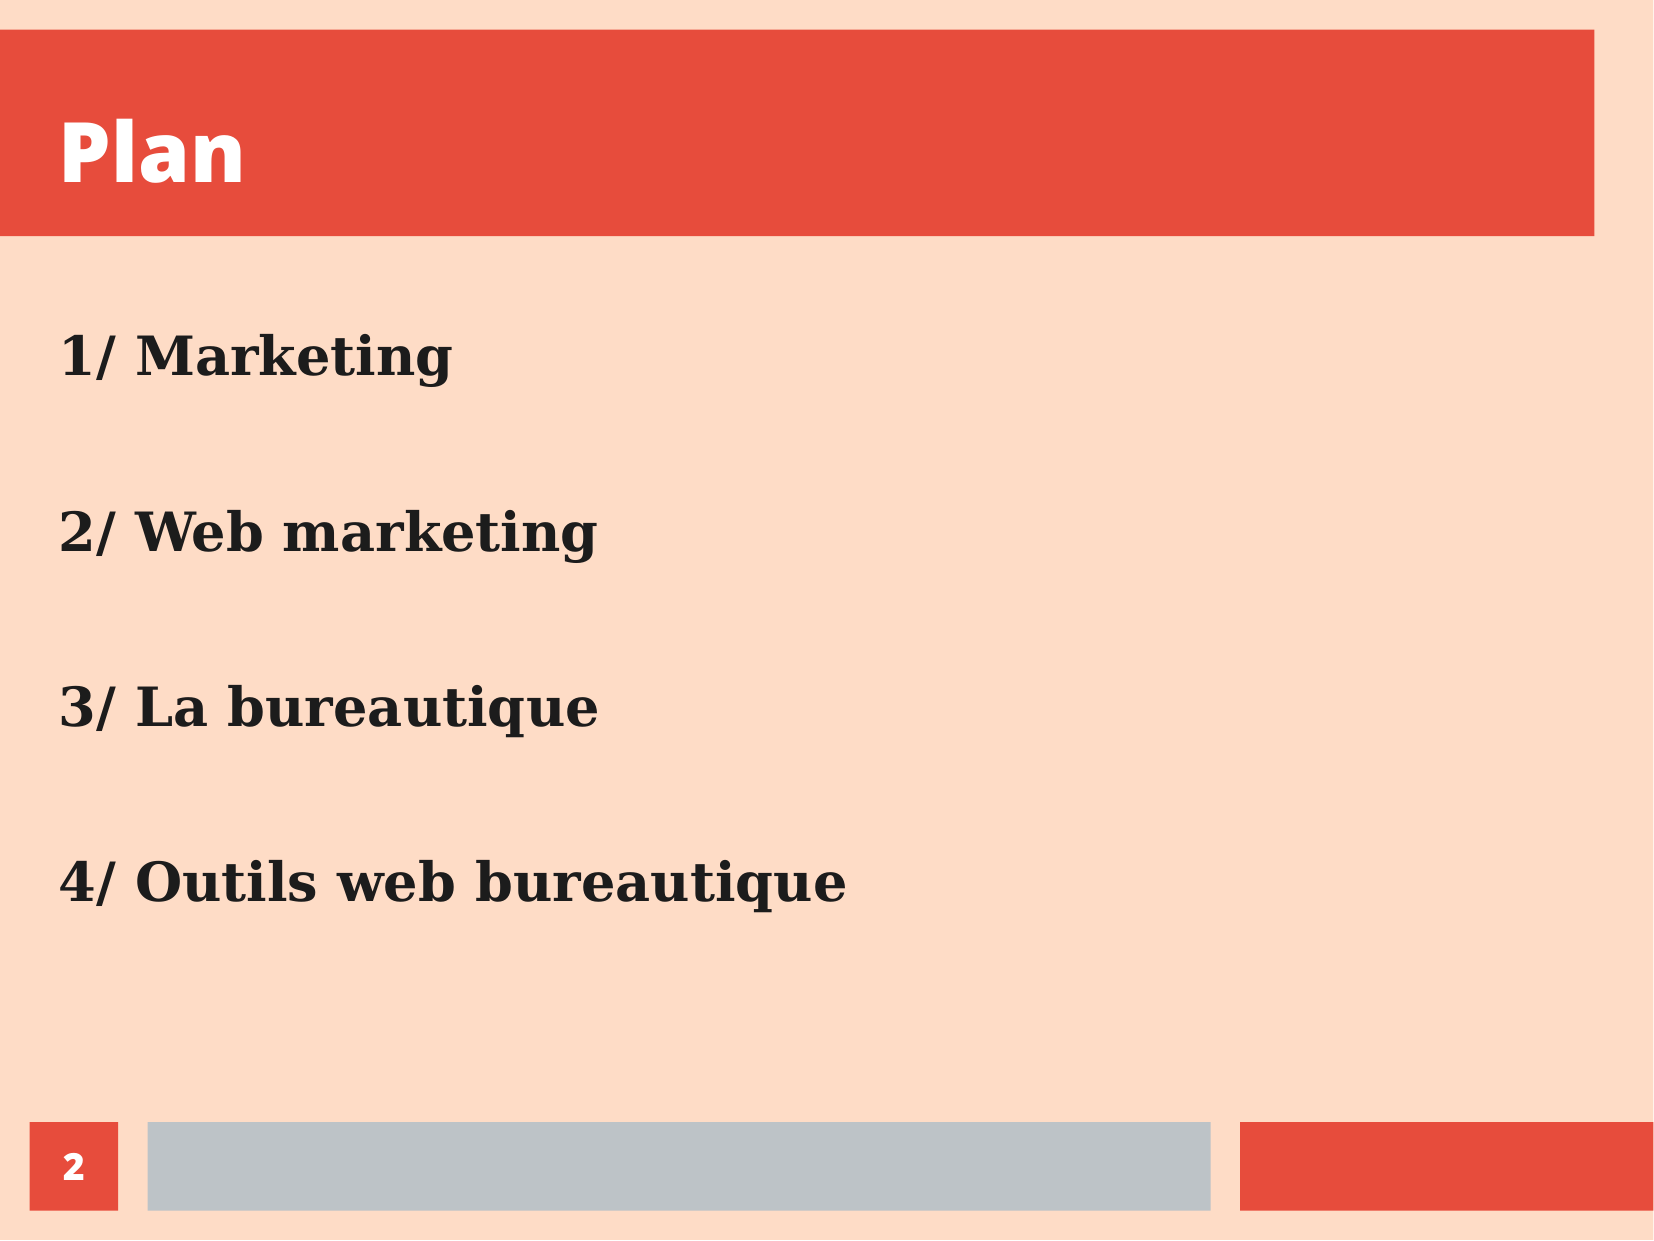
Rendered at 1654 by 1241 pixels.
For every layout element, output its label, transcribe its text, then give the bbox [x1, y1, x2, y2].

title Plan [59, 59, 1595, 207]
list 1/ Marketing 2/ Web marketing 3/ La bureautique 4/ Outils web bureautique [59, 324, 1565, 1093]
